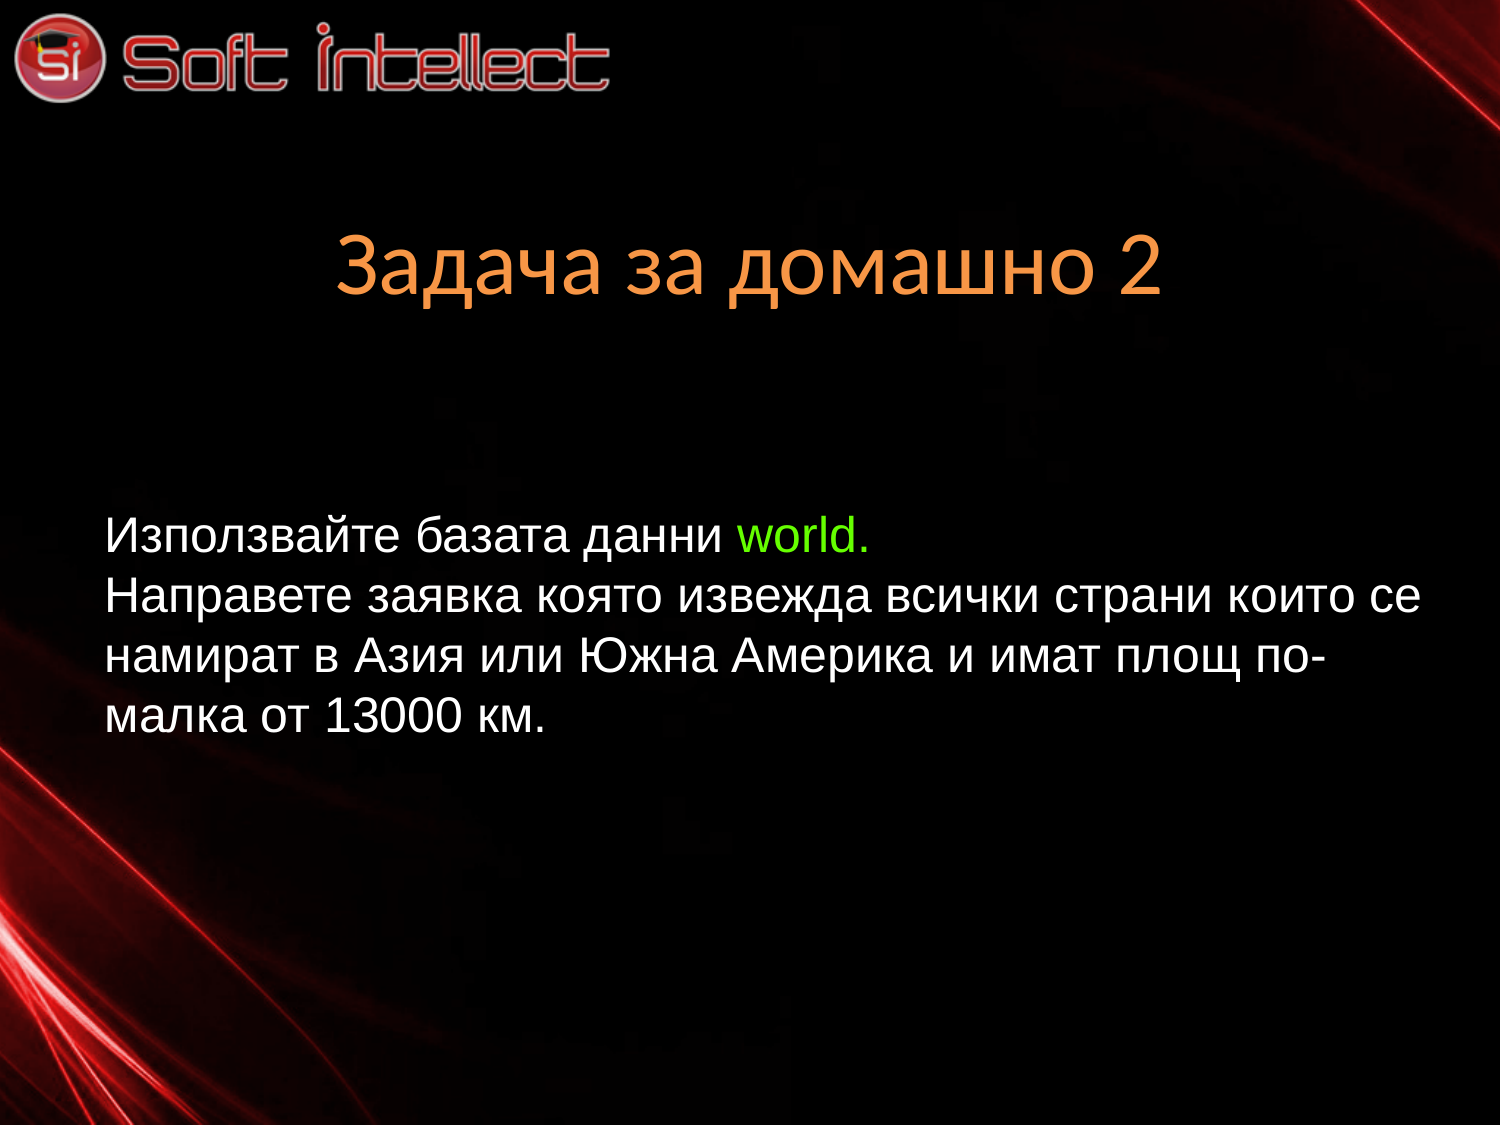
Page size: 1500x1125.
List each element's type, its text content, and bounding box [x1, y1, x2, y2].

text_box Задача за домашно 2 [75, 164, 1425, 352]
picture [0, 0, 1500, 1125]
text_box Използвайте базата данни world. Направете заявка която извежда всички страни които се намират в Азия или Южна Америка и имат площ по-малка от 13000 км. [89, 494, 1470, 735]
